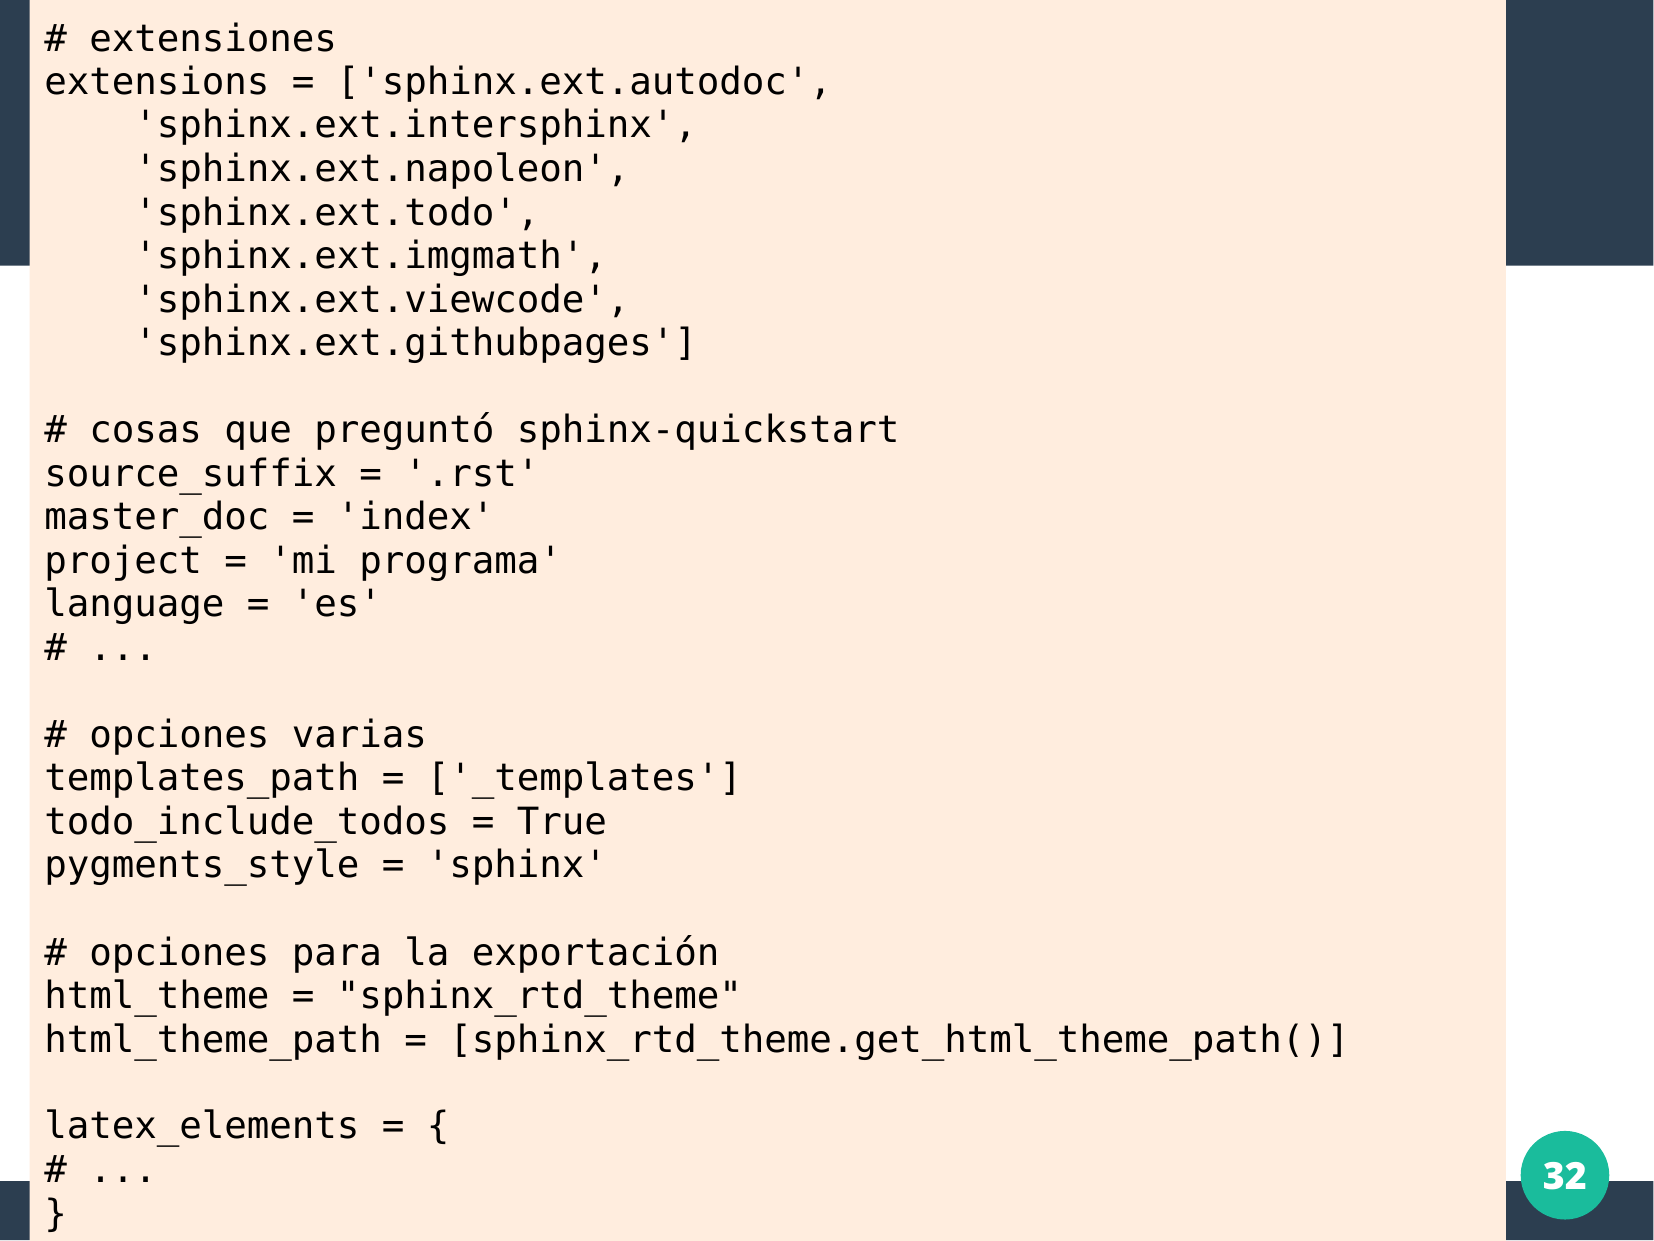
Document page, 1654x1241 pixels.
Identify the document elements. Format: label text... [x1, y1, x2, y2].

text_box # importar nuestro código import os import sys sys.path.insert(0, os.path.abspath('../../')) # extensiones extensions = ['sphinx.ext.autodoc', 'sphinx.ext.intersphinx', 'sphinx.ext.napoleon', 'sphinx.ext.todo', 'sphinx.ext.imgmath', 'sphinx.ext.viewcode', 'sphinx.ext.githubpages'] # cosas que preguntó sphinx-quickstart source_suffix = '.rst' master_doc = 'index' project = 'mi programa' language = 'es' # ... # opciones varias templates_path = ['_templates'] todo_include_todos = True pygments_style = 'sphinx' # opciones para la exportación html_theme = "sphinx_rtd_theme" html_theme_path = [sphinx_rtd_theme.get_html_theme_path()] latex_elements = { # ... } [29, 0, 1506, 1241]
